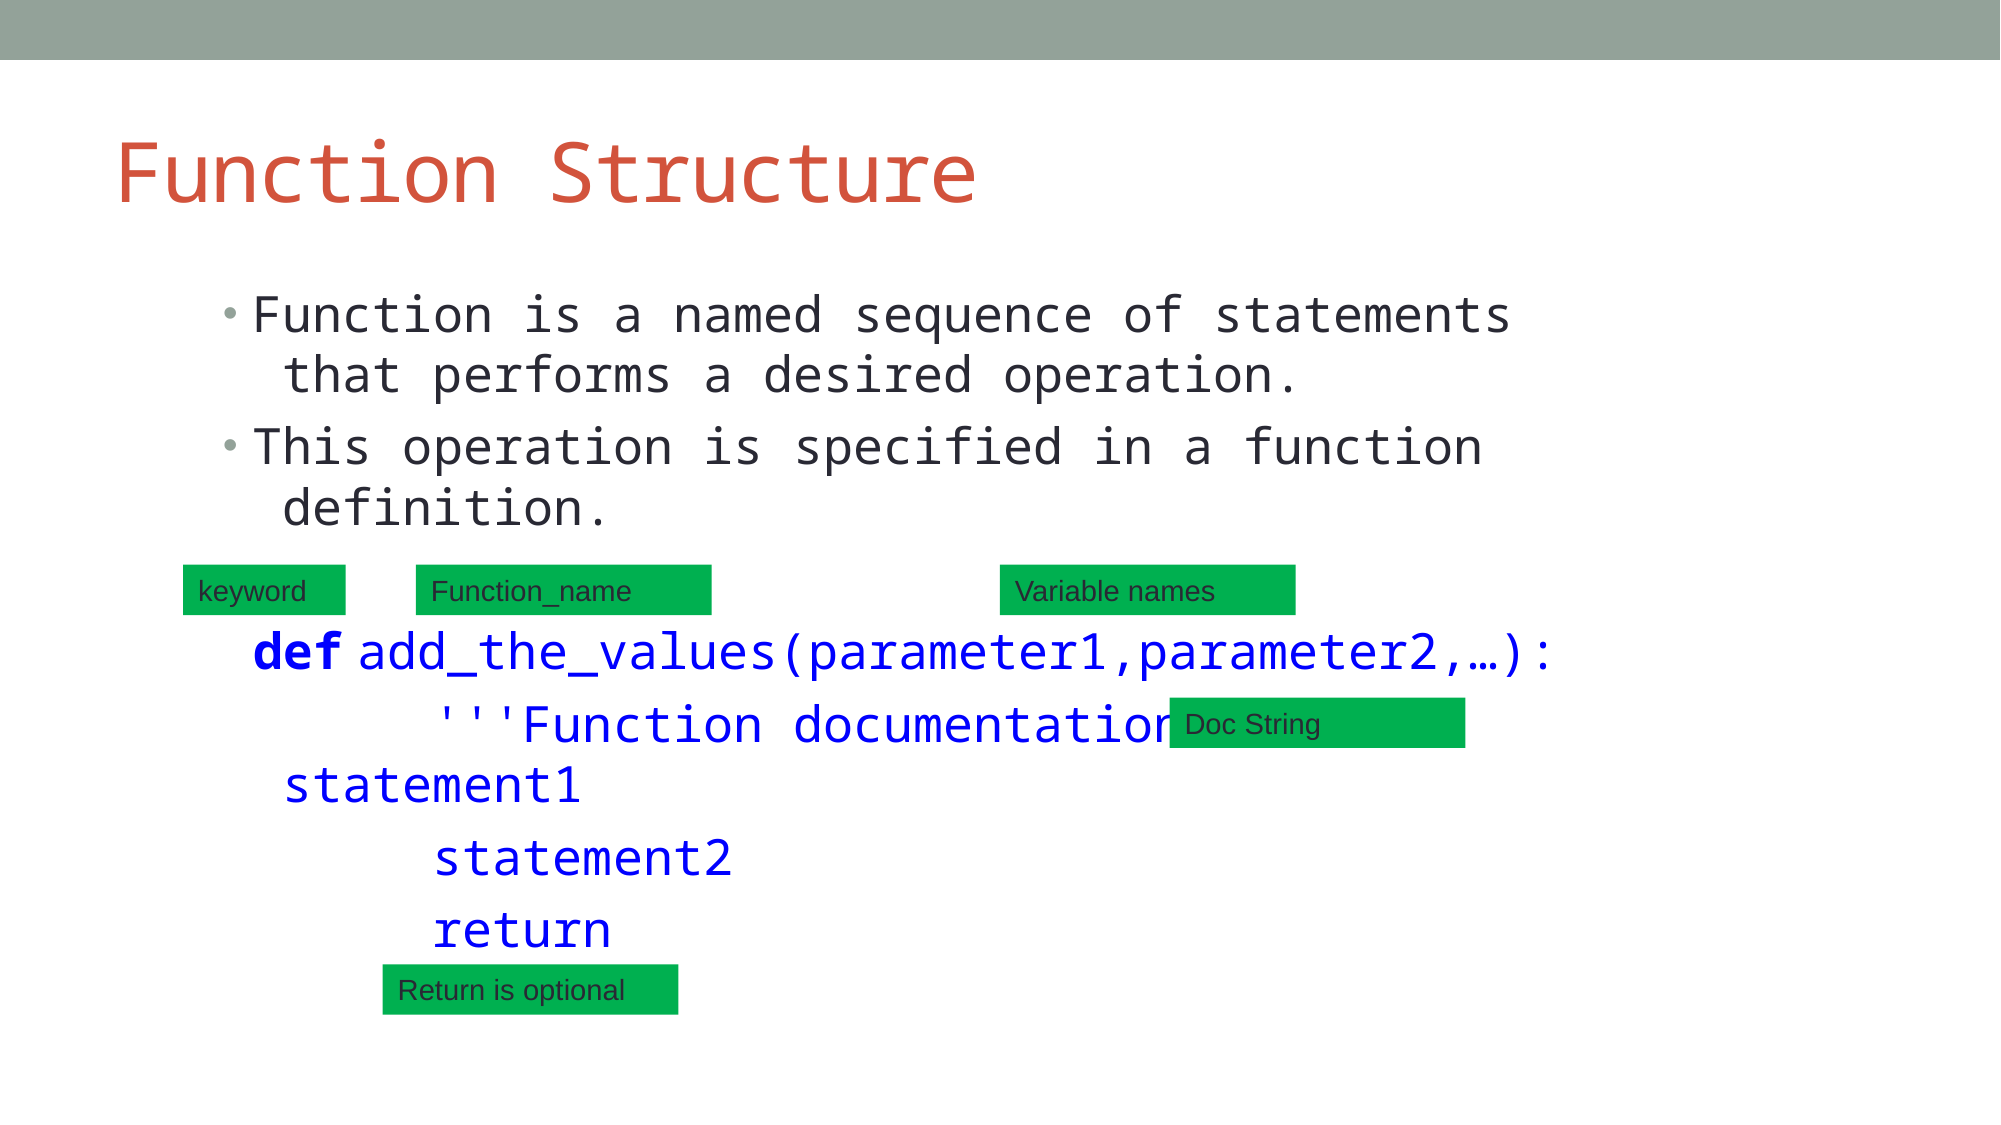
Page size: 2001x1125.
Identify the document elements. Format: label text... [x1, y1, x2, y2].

text_box Return is optional [382, 964, 679, 1015]
text_box Doc String [1169, 697, 1466, 748]
text_box Variable names [999, 564, 1296, 616]
text_box keyword [183, 564, 346, 616]
list Function is a named sequence of statements that performs a desired operation. This operation is specified in a function definition. def add_the_values(parameter1,parameter2,…): '''Function documentation''' statement1 statement2 return [207, 275, 1675, 1088]
title Function Structure [99, 87, 1900, 251]
text_box Function_name [415, 564, 712, 616]
